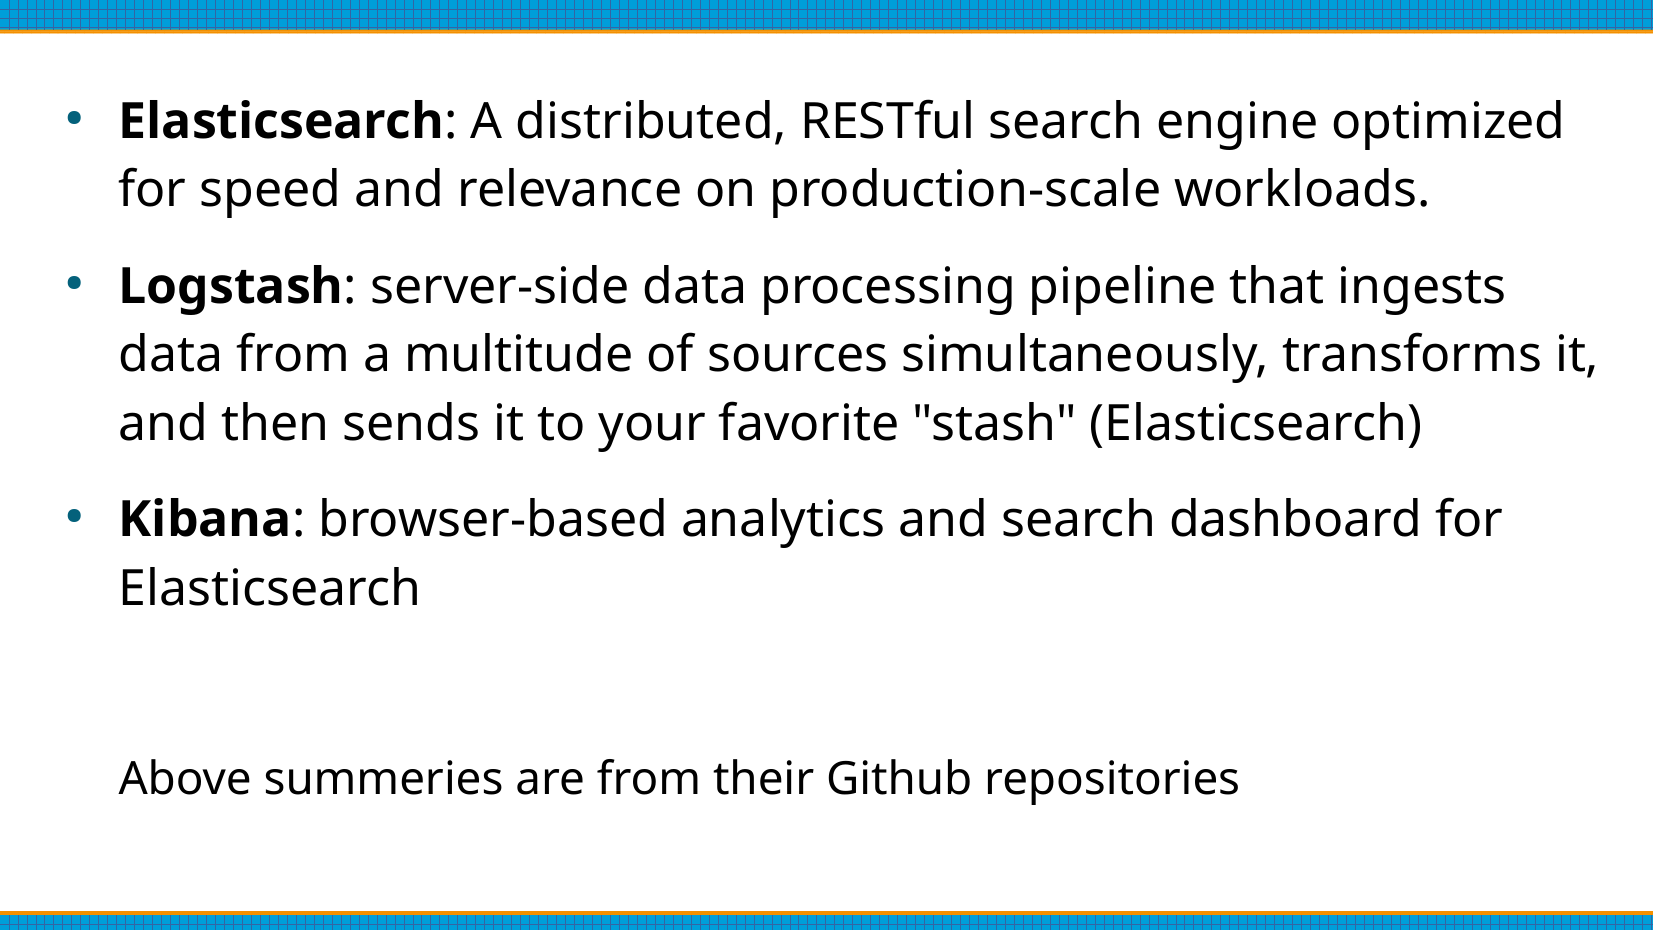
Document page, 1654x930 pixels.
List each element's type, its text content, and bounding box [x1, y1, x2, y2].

list Elasticsearch: A distributed, RESTful search engine optimized for speed and relevance on production-scale workloads. Logstash: server-side data processing pipeline that ingests data from a multitude of sources simultaneously, transforms it, and then sends it to your favorite "stash" (Elasticsearch) Kibana: browser-based analytics and search dashboard for Elasticsearch Above summeries are from their Github repositories [47, 84, 1613, 863]
